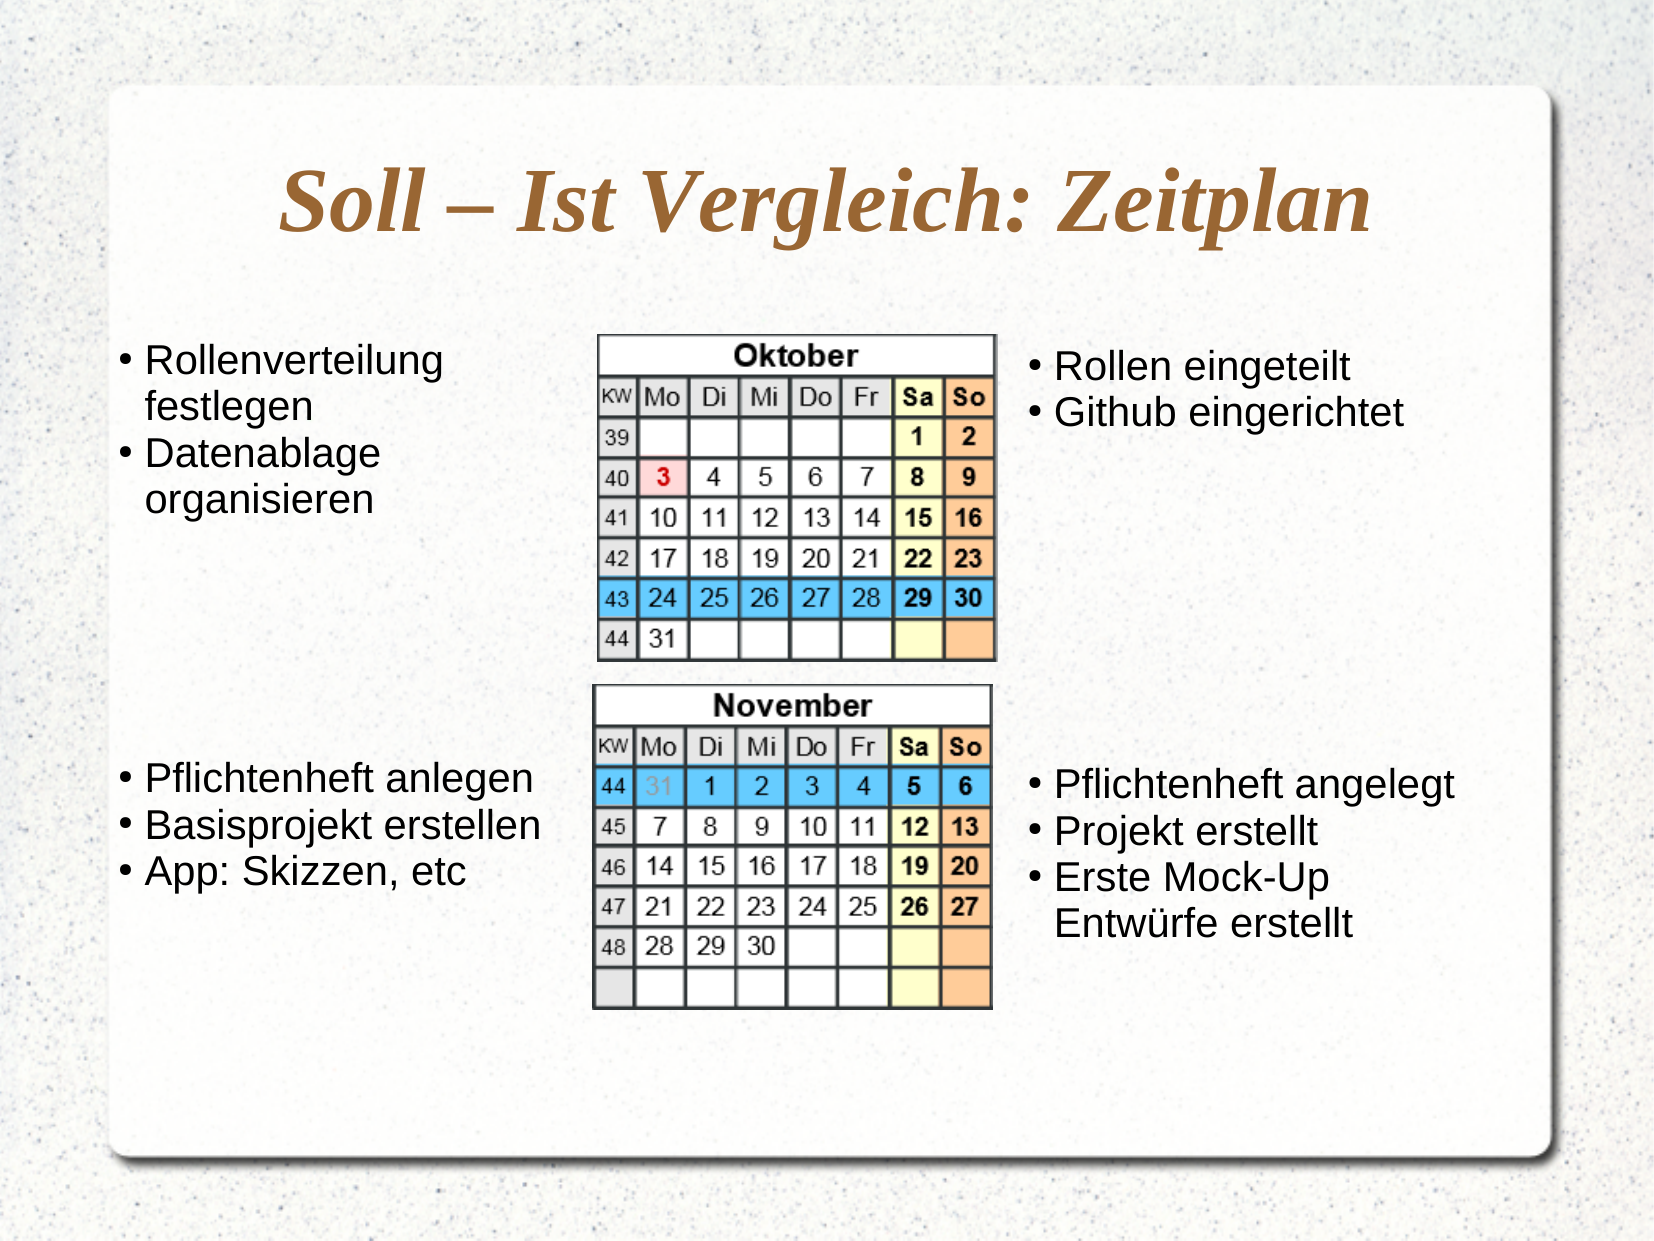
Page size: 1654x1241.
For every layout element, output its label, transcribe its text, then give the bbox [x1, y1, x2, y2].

picture [0, 0, 1654, 1241]
subtitle Rollenverteilung festlegen Datenablage organisieren Pflichtenheft anlegen Basisprojekt erstellen App: Skizzen, etc [118, 336, 591, 1146]
text_box Rollen eingeteilt Github eingerichtet Pflichtenheft angelegt Projekt erstellt Erste Mock-Up Entwürfe erstellt [1027, 342, 1501, 1152]
title Soll – Ist Vergleich: Zeitplan [118, 96, 1536, 304]
